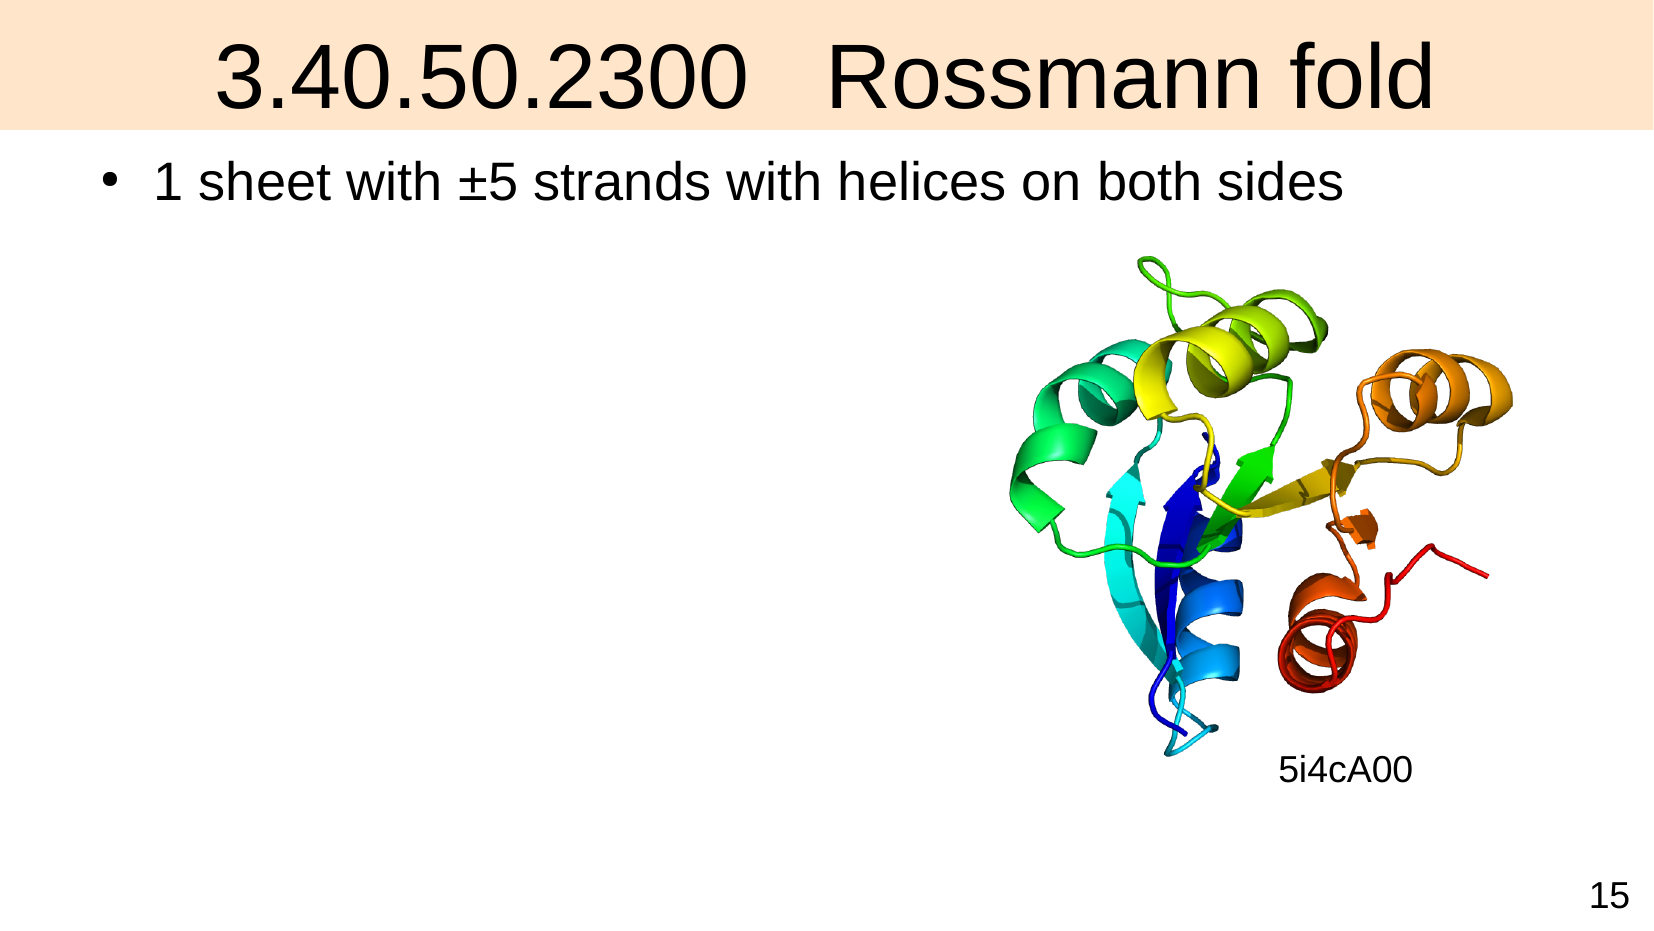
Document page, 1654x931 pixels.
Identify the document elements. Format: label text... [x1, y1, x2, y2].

list 1 sheet with ±5 strands with helices on both sides [82, 151, 1571, 758]
text_box <number> [1444, 866, 1646, 924]
title 3.40.50.2300 Rossmann fold [82, 11, 1571, 142]
text_box [0, 0, 1654, 130]
text_box 5i4cA00 [1219, 768, 1473, 798]
picture [989, 245, 1526, 768]
